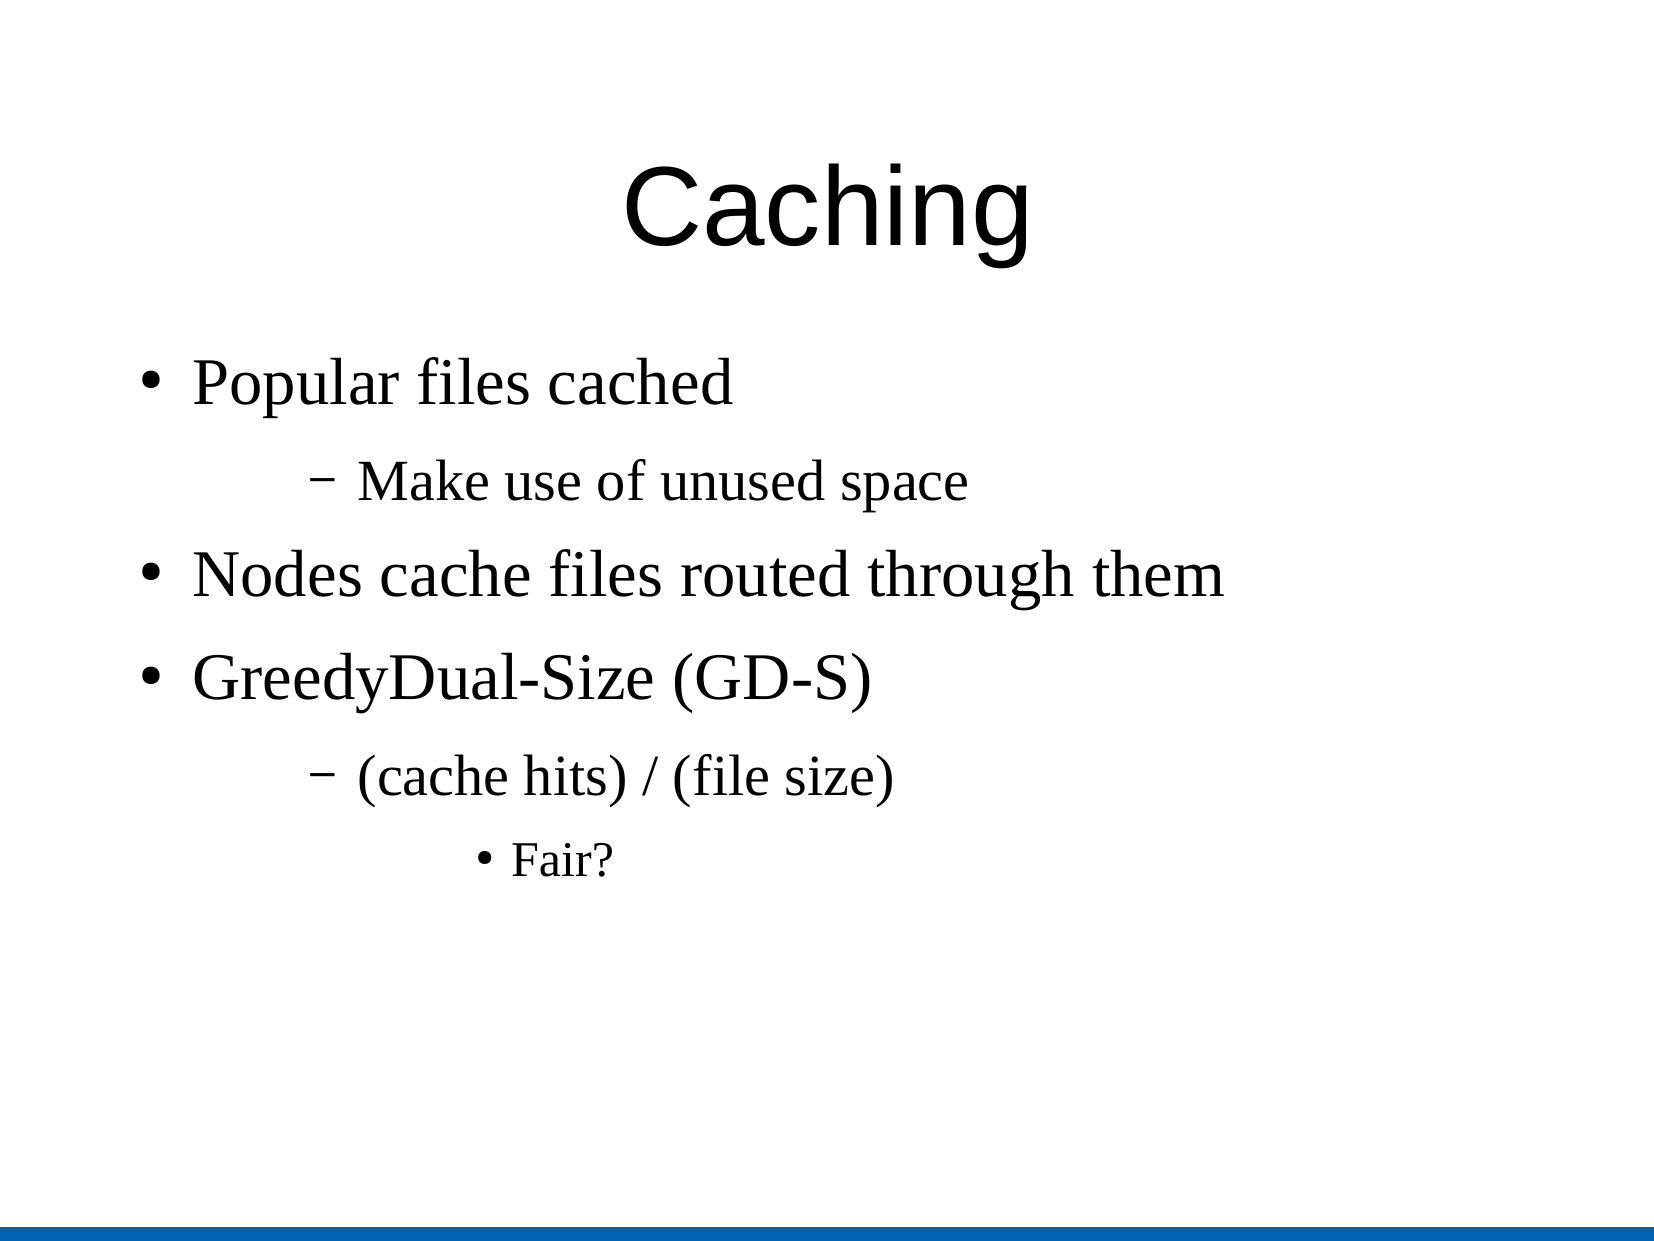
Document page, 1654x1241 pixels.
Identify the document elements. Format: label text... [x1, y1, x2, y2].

list Popular files cached Make use of unused space Nodes cache files routed through them GreedyDual-Size (GD-S) (cache hits) / (file size) Fair? [121, 344, 1533, 1127]
title Caching [121, 102, 1533, 311]
